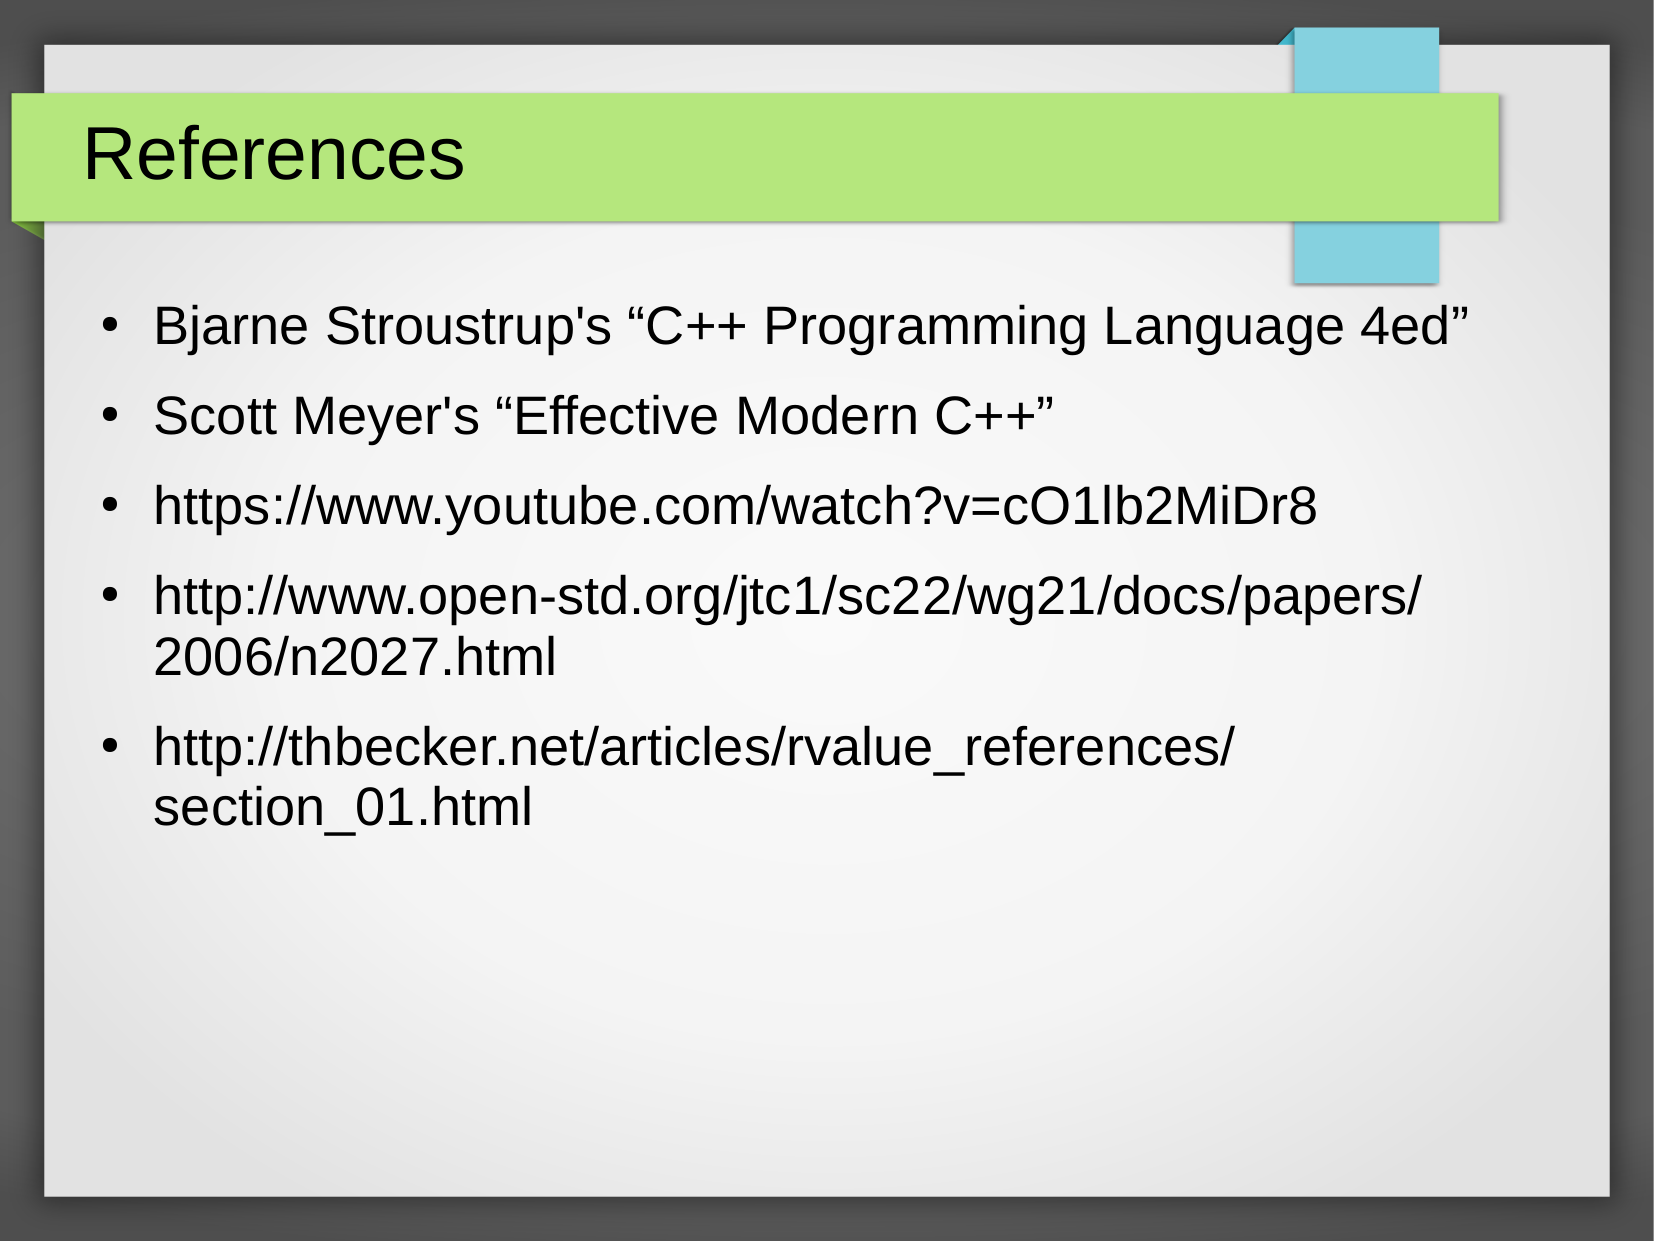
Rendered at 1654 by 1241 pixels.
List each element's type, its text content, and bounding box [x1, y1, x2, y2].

title References [82, 94, 1264, 213]
list Bjarne Stroustrup's “C++ Programming Language 4ed” Scott Meyer's “Effective Modern C++” https://www.youtube.com/watch?v=cO1lb2MiDr8 http://www.open-std.org/jtc1/sc22/wg21/docs/papers/2006/n2027.html http://thbecker.net/articles/rvalue_references/section_01.html [82, 295, 1571, 1015]
picture [0, 0, 1654, 1241]
